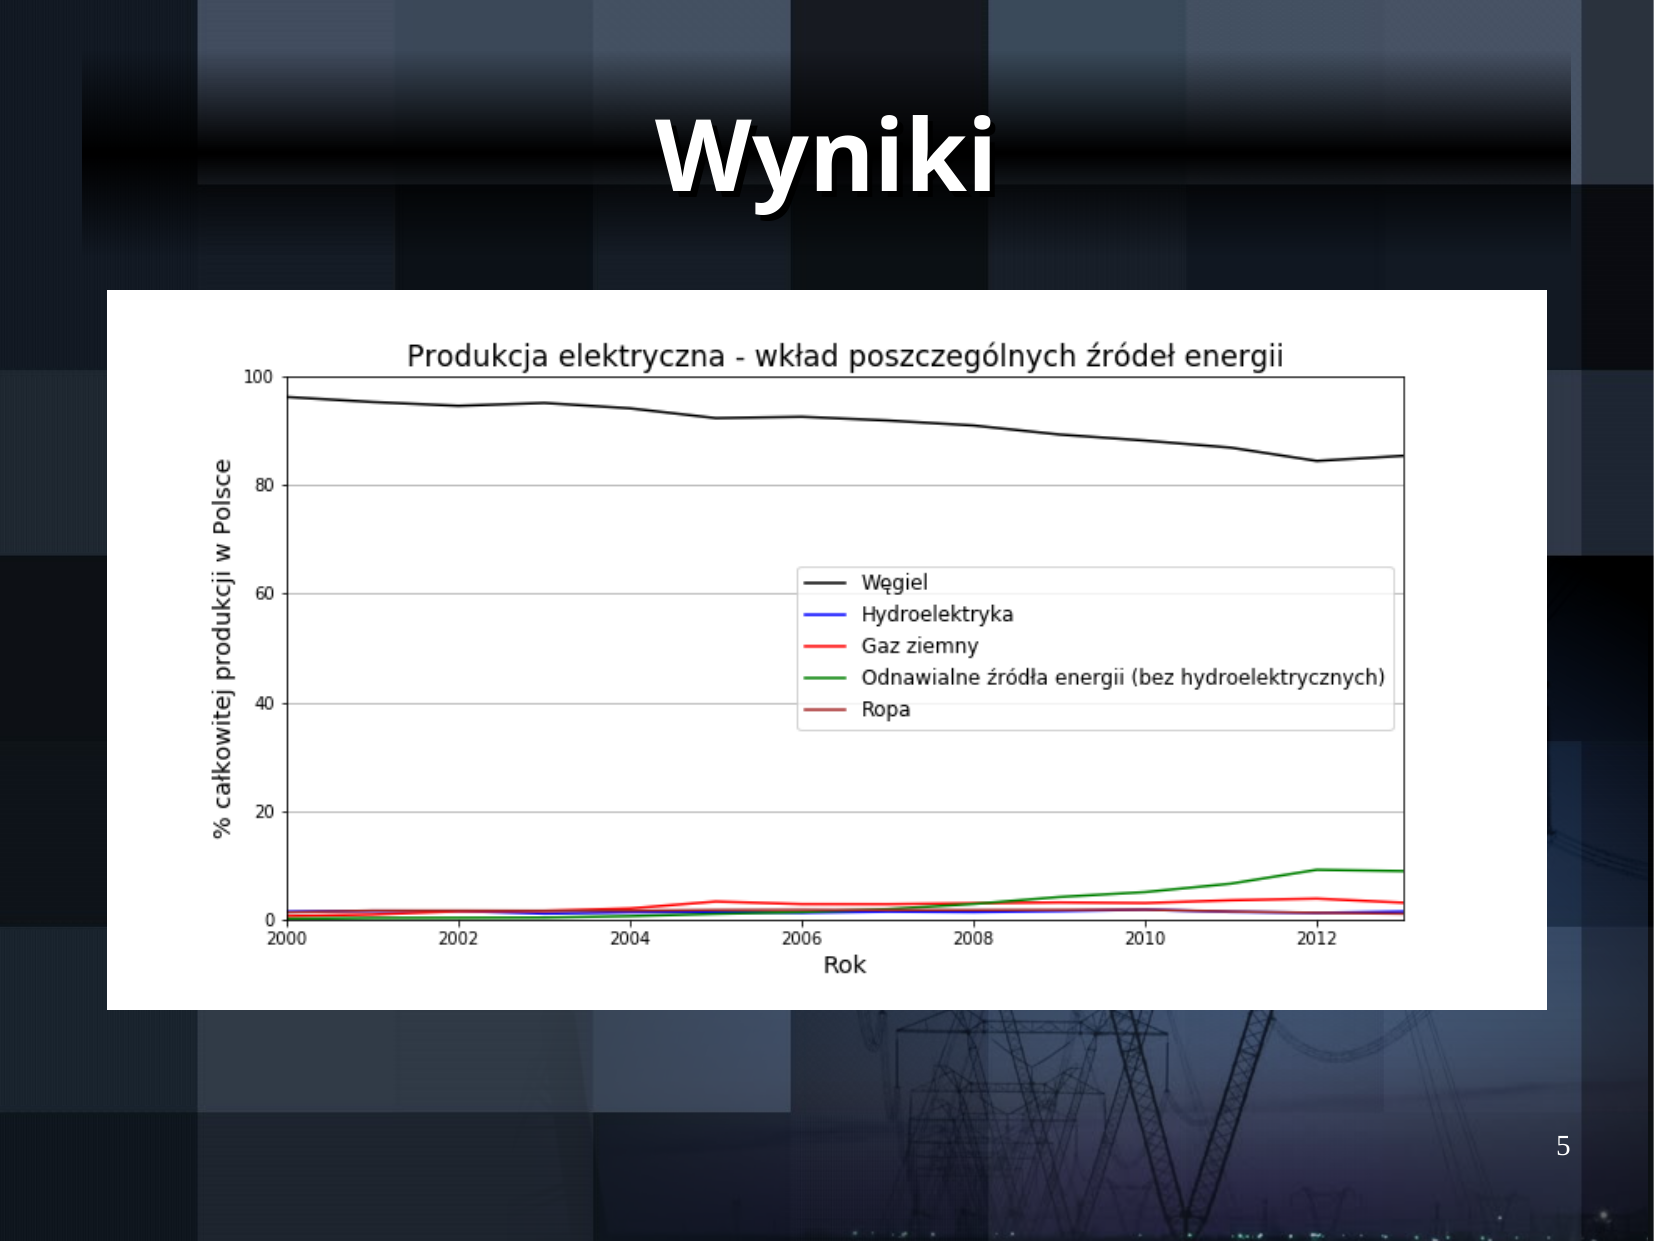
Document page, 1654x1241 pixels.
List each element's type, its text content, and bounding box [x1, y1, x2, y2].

title Wyniki [82, 49, 1571, 257]
picture [0, 0, 1654, 1241]
